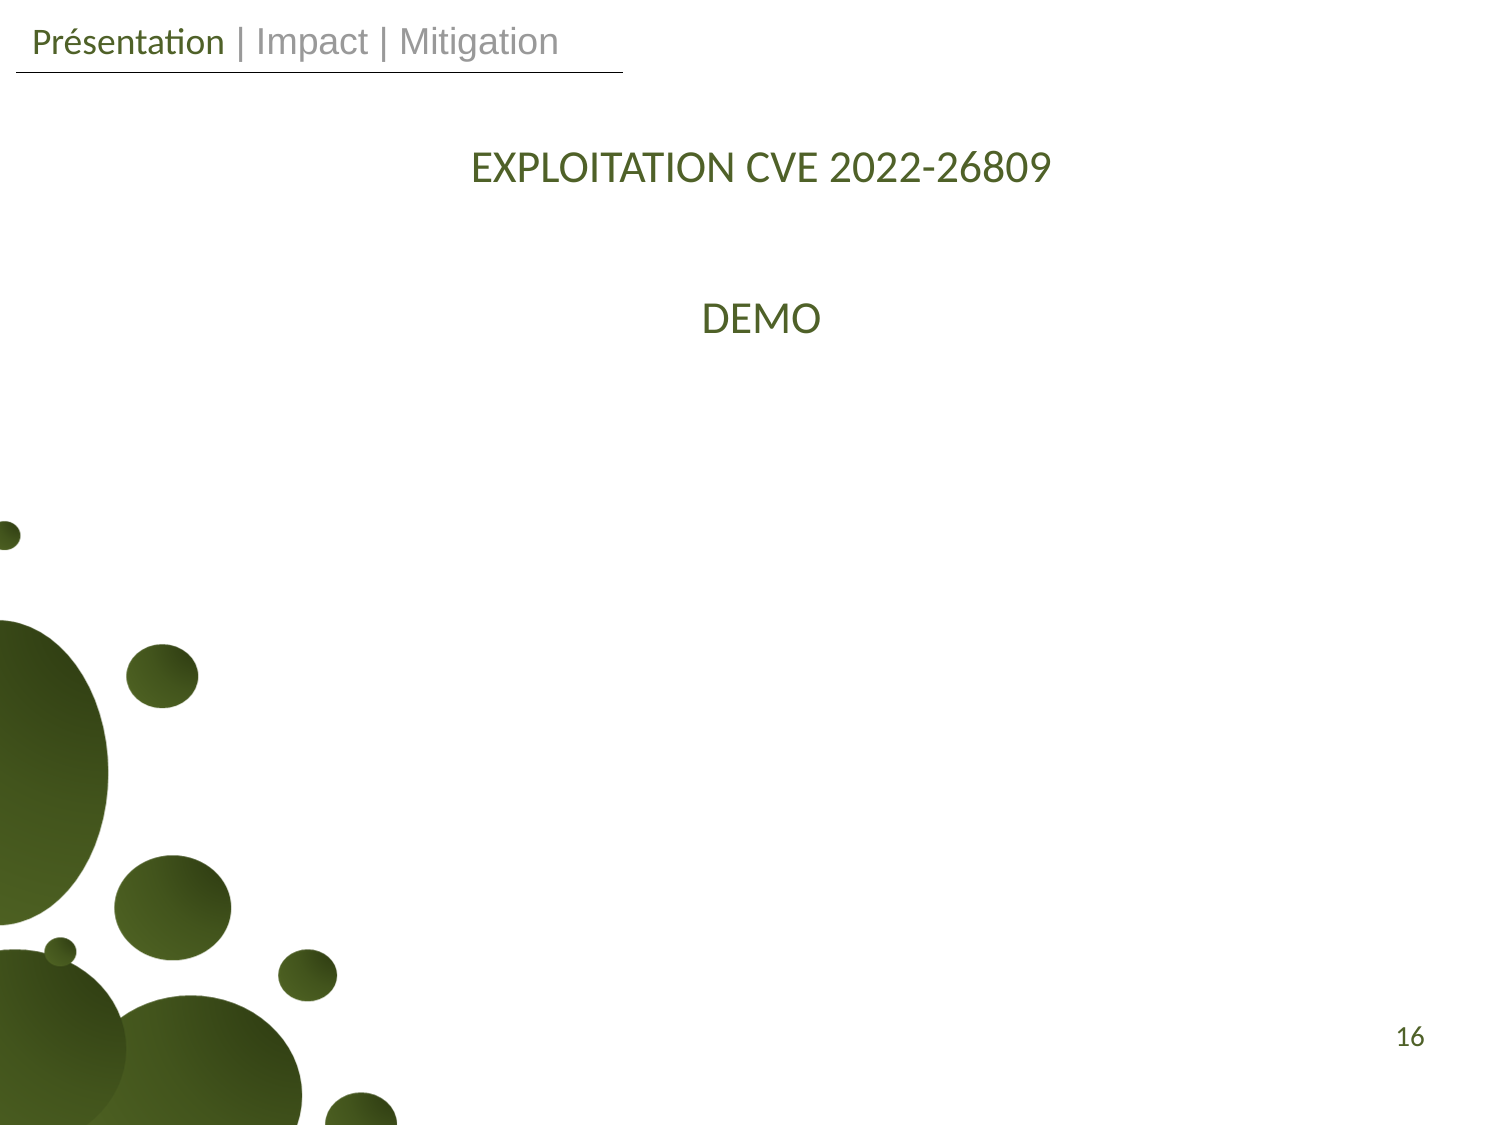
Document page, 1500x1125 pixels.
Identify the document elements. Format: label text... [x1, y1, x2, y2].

text_box Présentation | Impact | Mitigation [17, 13, 635, 72]
text_box EXPLOITATION CVE 2022-26809 DEMO [173, 148, 1351, 451]
picture [0, 520, 398, 1125]
